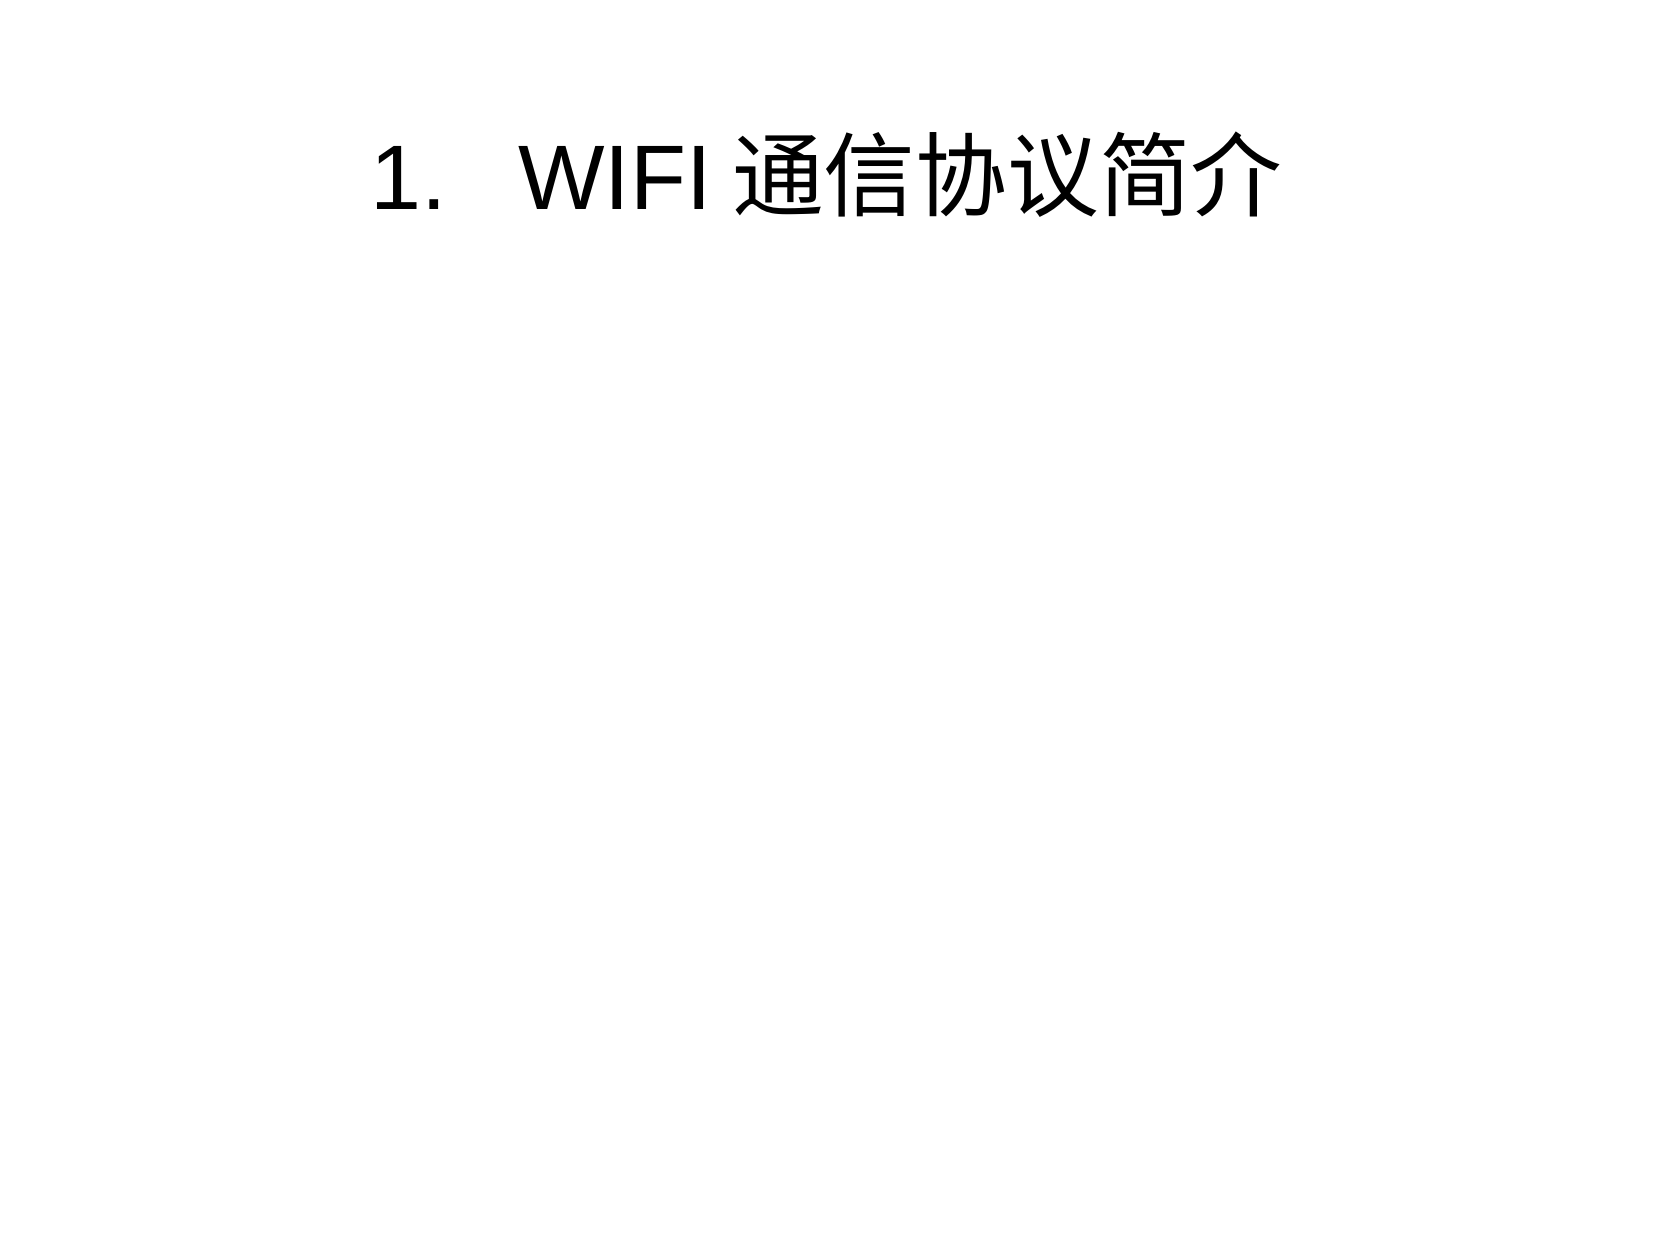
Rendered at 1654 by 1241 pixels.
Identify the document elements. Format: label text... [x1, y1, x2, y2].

title 1. WIFI通信协议简介 [82, 49, 1571, 257]
